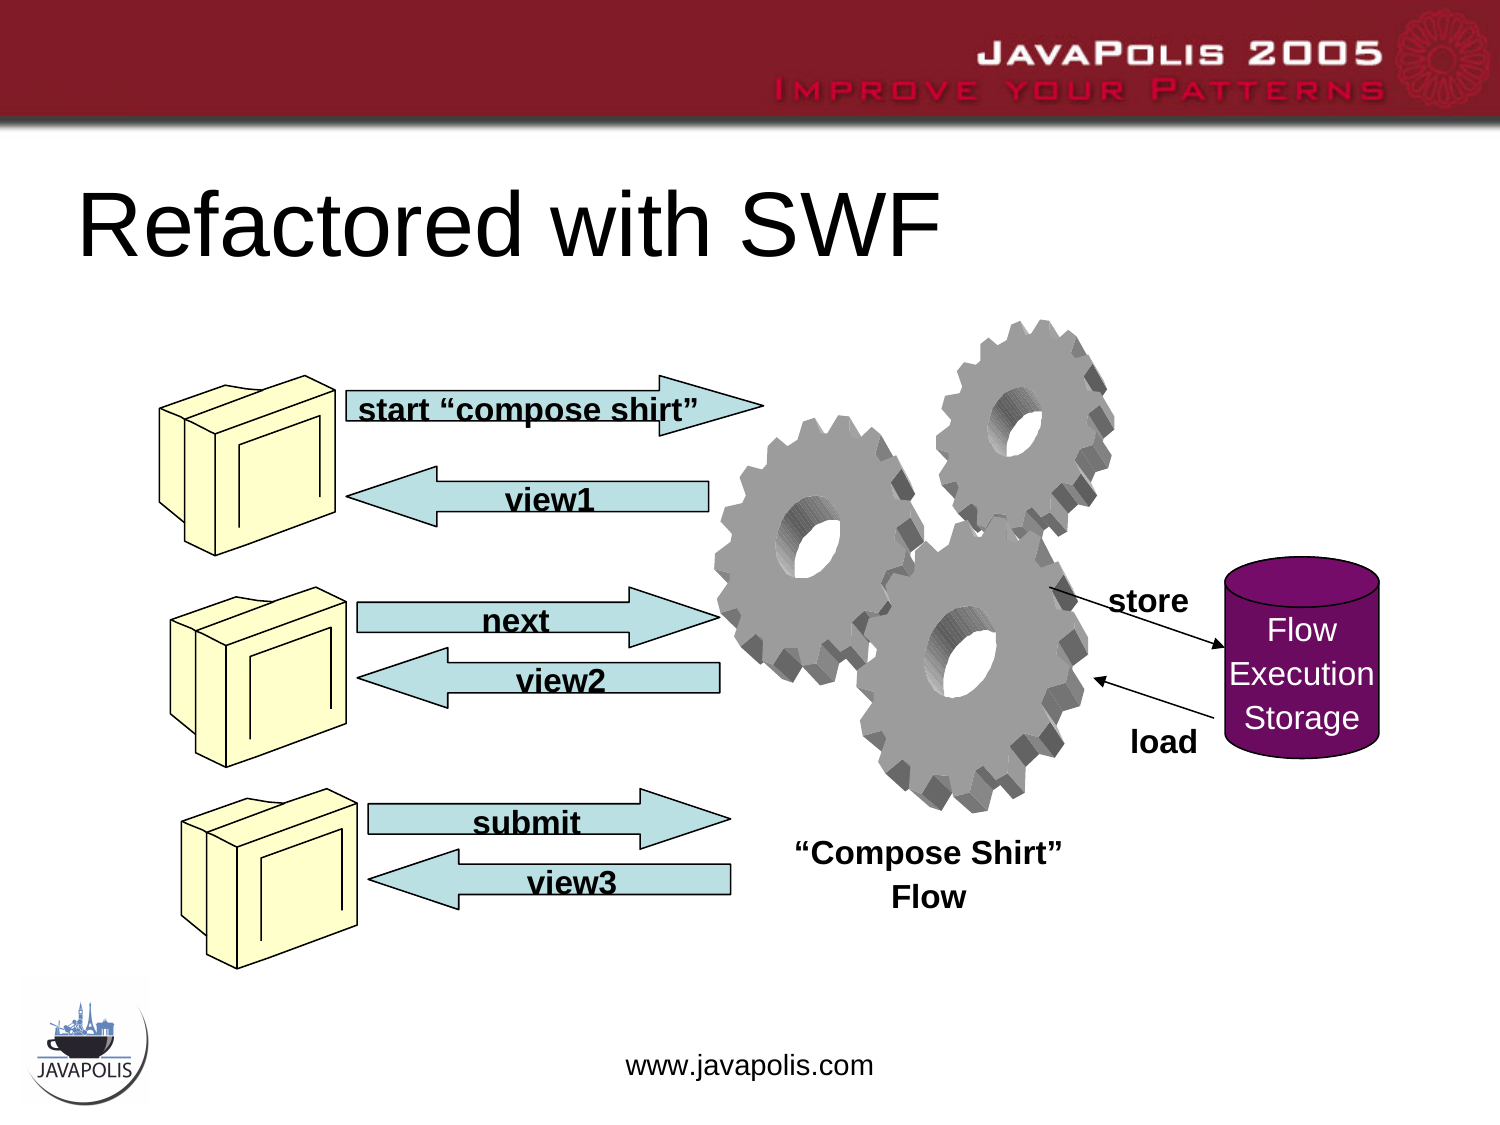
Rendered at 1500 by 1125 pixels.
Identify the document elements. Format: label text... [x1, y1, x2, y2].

text_box [346, 481, 391, 512]
text_box view1 [391, 481, 709, 512]
text_box [392, 512, 437, 527]
text_box [181, 788, 358, 969]
text_box [414, 895, 459, 910]
text_box [640, 788, 683, 803]
text_box next [357, 602, 675, 633]
text_box submit [368, 803, 686, 835]
text_box [414, 849, 459, 864]
picture [708, 294, 1120, 836]
picture [0, 0, 1500, 140]
text_box view2 [402, 662, 720, 693]
text_box start “compose shirt” [346, 390, 712, 421]
text_box store [1093, 566, 1192, 612]
text_box [1225, 556, 1379, 607]
text_box load [1145, 738, 1153, 750]
text_box [686, 804, 731, 834]
text_box [368, 864, 413, 895]
text_box [170, 587, 347, 768]
text_box [404, 647, 448, 662]
text_box [159, 375, 336, 556]
picture [20, 976, 149, 1106]
text_box [675, 602, 720, 633]
title Refactored with SWF [76, 148, 1424, 279]
text_box “Compose Shirt” Flow [769, 819, 1088, 940]
text_box load [1183, 738, 1190, 750]
text_box [659, 375, 710, 390]
text_box view3 [413, 864, 731, 895]
text_box [392, 466, 437, 481]
text_box [629, 633, 673, 648]
text_box load [1115, 708, 1202, 753]
text_box [1225, 734, 1379, 759]
text_box [659, 390, 764, 437]
text_box [629, 587, 674, 602]
text_box [640, 835, 683, 850]
text_box [357, 662, 448, 709]
text_box Flow Execution Storage [1225, 607, 1379, 734]
